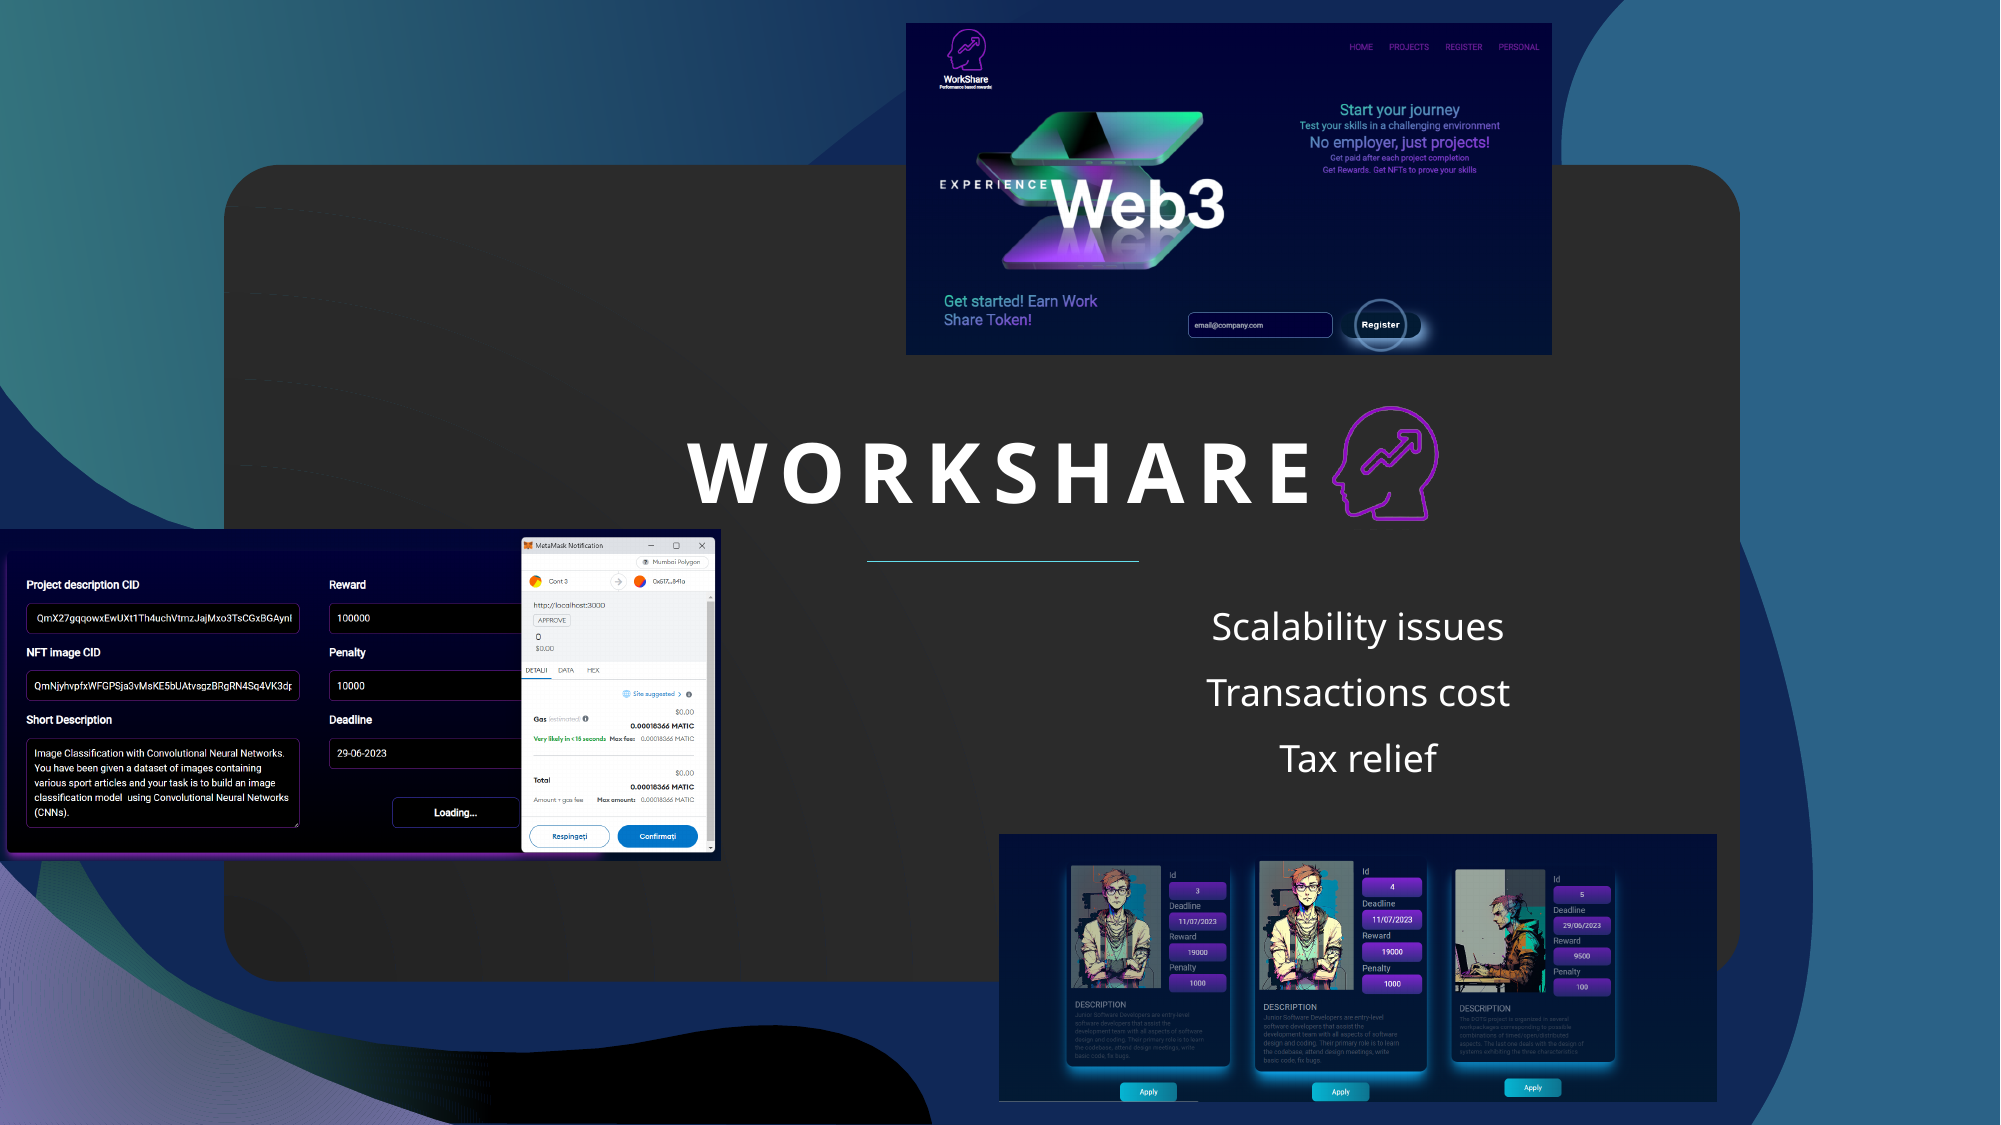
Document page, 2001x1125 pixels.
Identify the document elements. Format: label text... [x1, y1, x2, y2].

subtitle Scalability issues Transactions cost Tax relief [936, 595, 1781, 796]
picture [999, 834, 1717, 1102]
title WorkShare [365, 353, 1635, 530]
picture [906, 23, 1552, 355]
picture [0, 529, 721, 861]
picture [1302, 389, 1464, 530]
